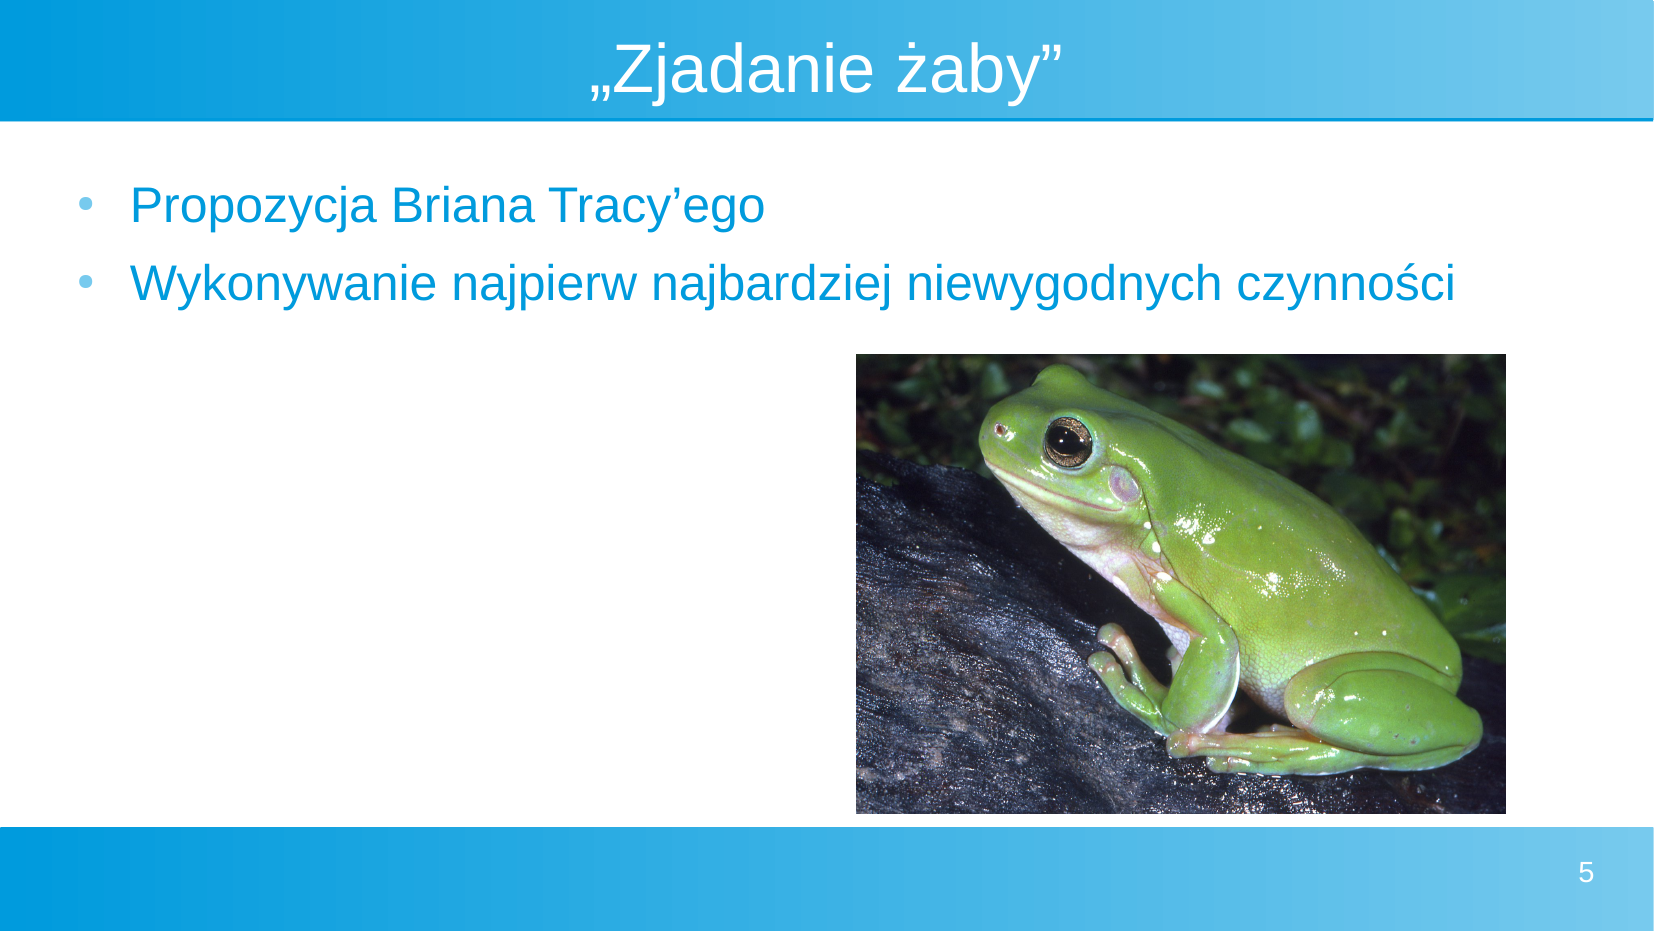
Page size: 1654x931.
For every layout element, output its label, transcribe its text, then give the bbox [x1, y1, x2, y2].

picture [856, 354, 1506, 814]
title „Zjadanie żaby” [59, 29, 1595, 108]
list Propozycja Briana Tracy’ego Wykonywanie najpierw najbardziej niewygodnych czynności [59, 177, 1595, 768]
